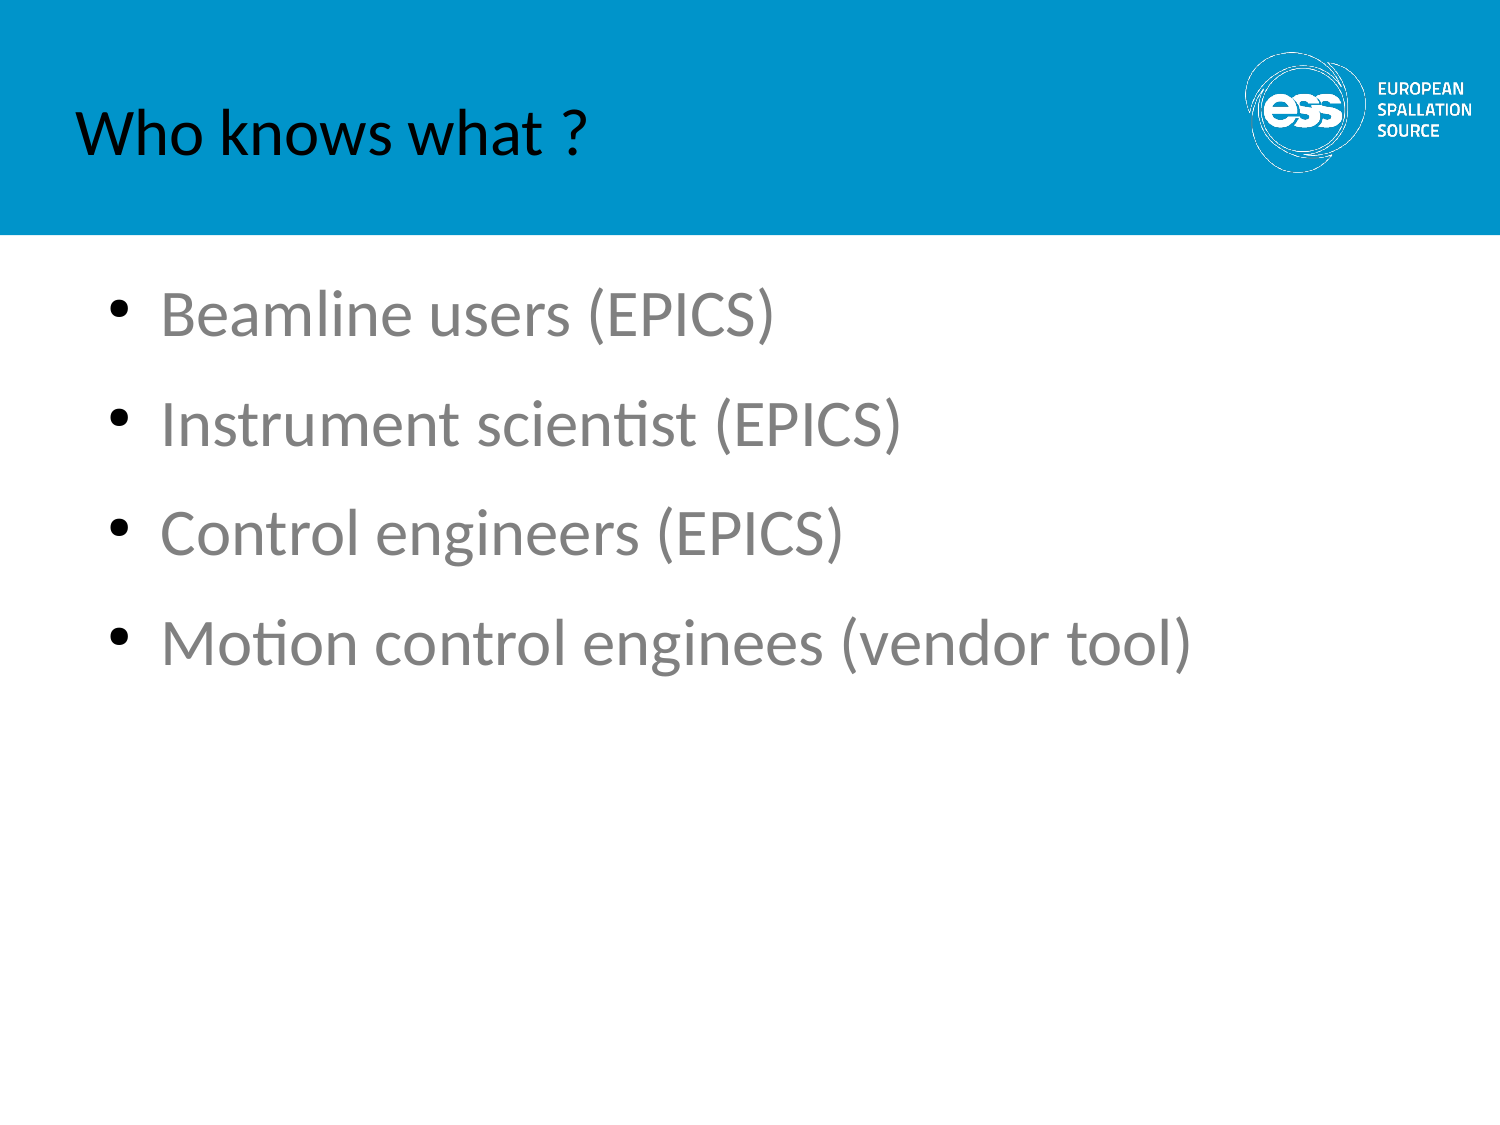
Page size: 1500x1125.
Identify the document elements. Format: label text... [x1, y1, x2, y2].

picture [1264, 94, 1342, 127]
picture [1418, 104, 1423, 115]
list Beamline users (EPICS) Instrument scientist (EPICS) Control engineers (EPICS) Motion control enginees (vendor tool) [75, 262, 1426, 1005]
picture [1398, 109, 1406, 115]
picture [1436, 104, 1444, 115]
picture [1379, 83, 1385, 94]
picture [1443, 86, 1450, 93]
picture [1423, 83, 1430, 94]
picture [1454, 83, 1458, 94]
picture [1409, 104, 1415, 115]
title Who knows what ? [75, 45, 1247, 233]
picture [1389, 104, 1393, 115]
picture [1400, 83, 1407, 94]
picture [1432, 125, 1438, 136]
picture [1422, 125, 1428, 134]
